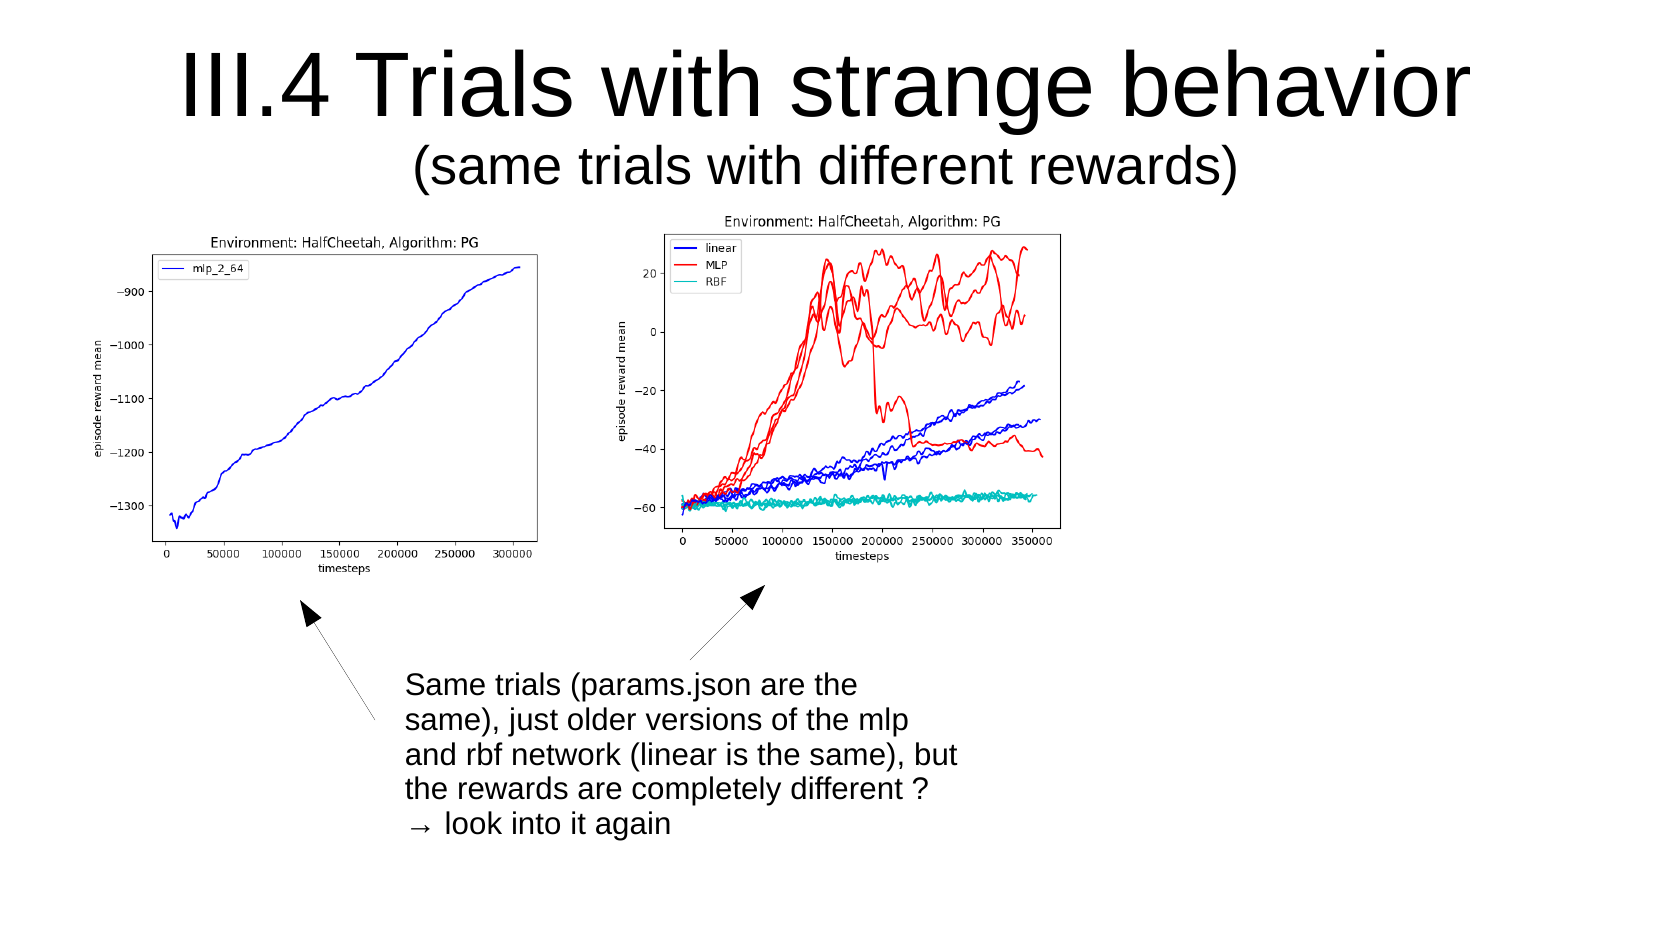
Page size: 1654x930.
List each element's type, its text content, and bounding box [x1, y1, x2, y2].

title III.4 Trials with strange behavior (same trials with different rewards) [82, 33, 1571, 197]
picture [600, 197, 1111, 571]
text_box Same trials (params.json are the same), just older versions of the mlp and rbf network (linear is the same), but the rewards are completely different ? → look into it again [390, 660, 976, 849]
picture [90, 209, 586, 582]
